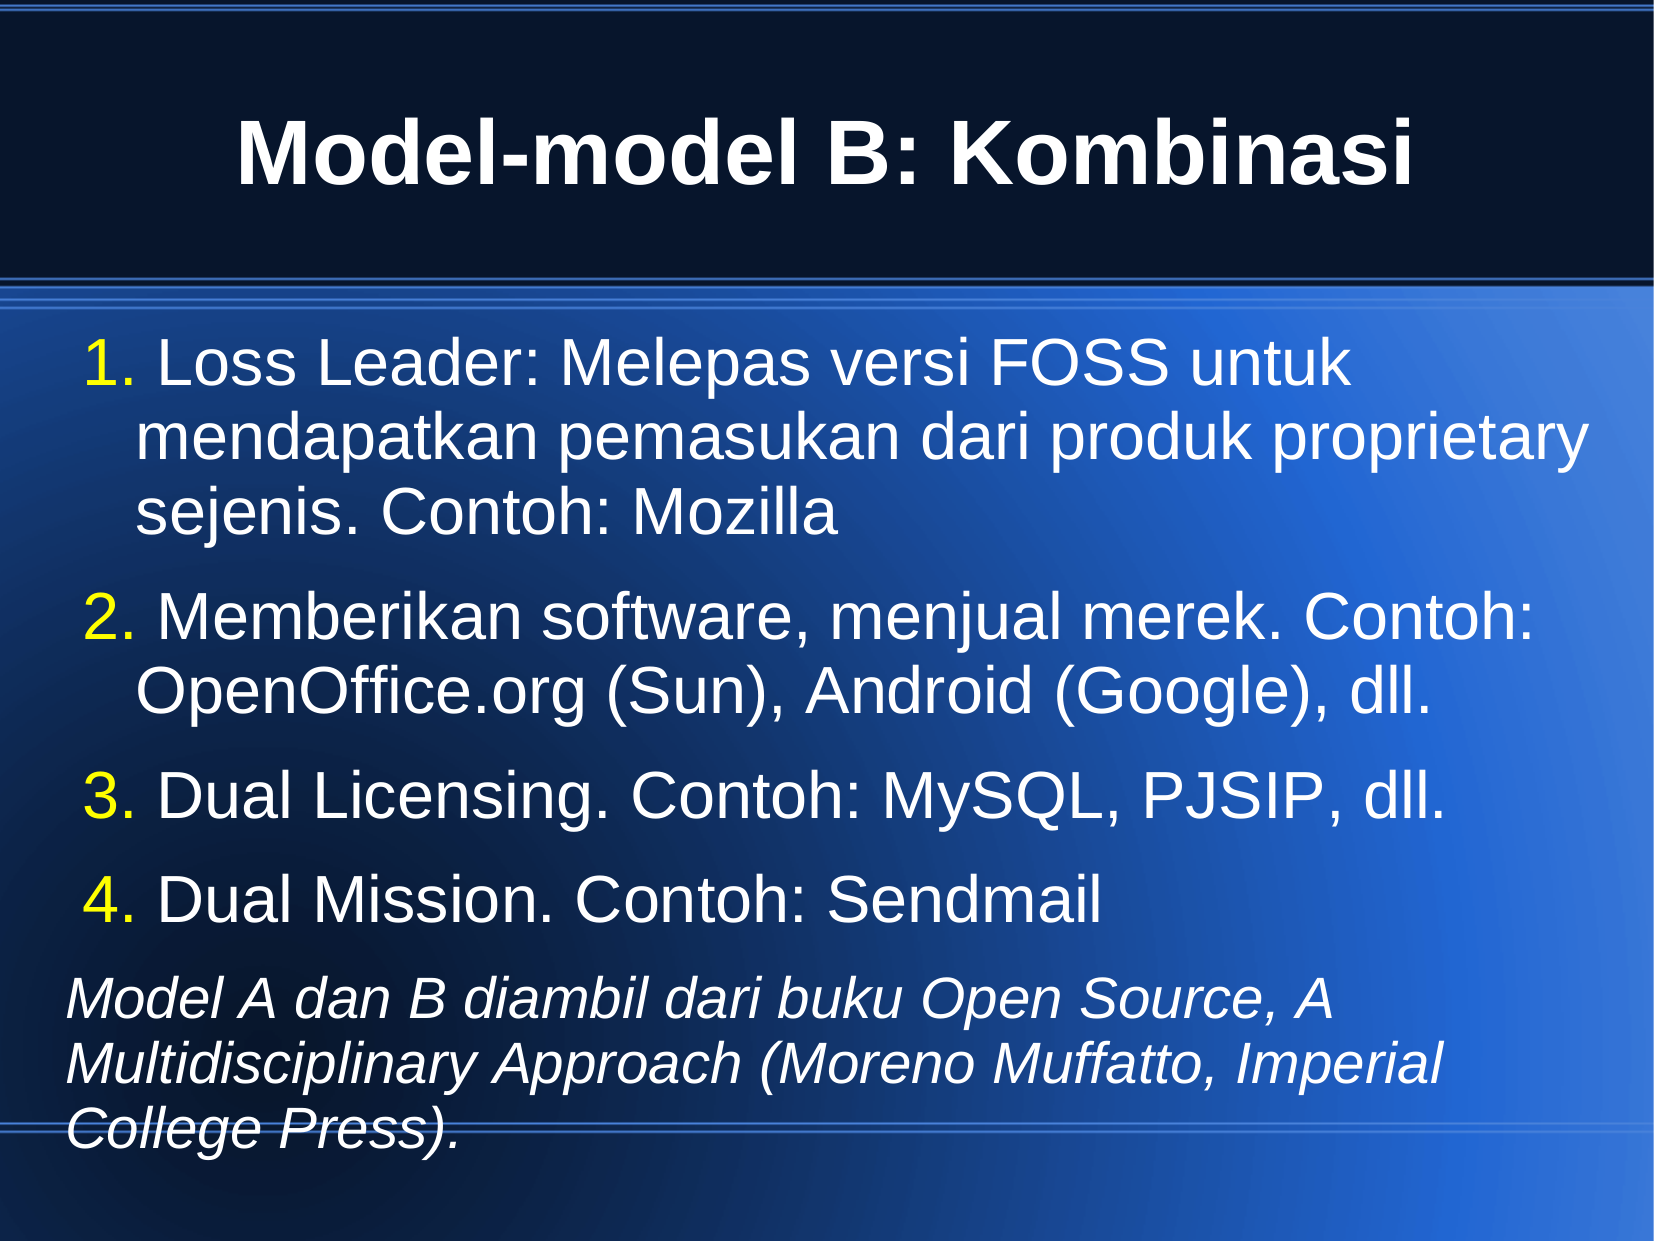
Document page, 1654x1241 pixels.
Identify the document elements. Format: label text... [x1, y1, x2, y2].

list Loss Leader: Melepas versi FOSS untuk mendapatkan pemasukan dari produk proprietary sejenis. Contoh: Mozilla Memberikan software, menjual merek. Contoh: OpenOffice.org (Sun), Android (Google), dll. Dual Licensing. Contoh: MySQL, PJSIP, dll. Dual Mission. Contoh: Sendmail Model A dan B diambil dari buku Open Source, A Multidisciplinary Approach (Moreno Muffatto, Imperial College Press). [64, 324, 1601, 1162]
title Model-model B: Kombinasi [82, 49, 1571, 257]
picture [0, 0, 1654, 1241]
